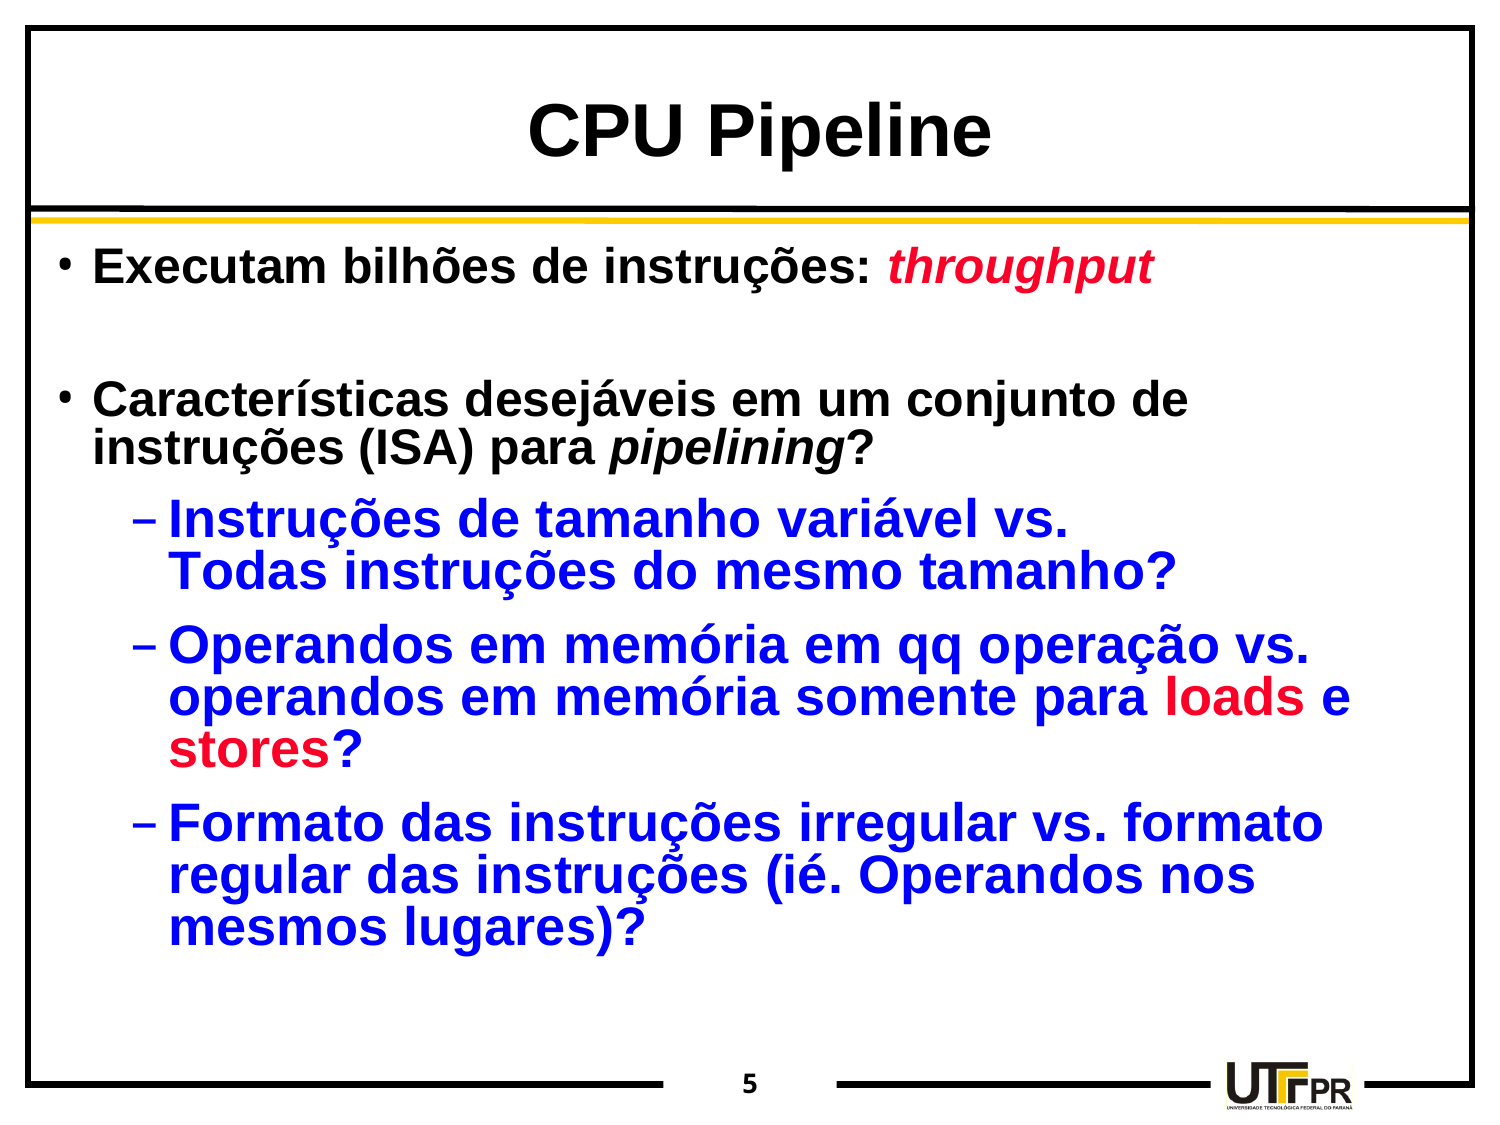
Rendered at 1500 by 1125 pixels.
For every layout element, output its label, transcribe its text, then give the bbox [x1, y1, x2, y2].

list Executam bilhões de instruções: throughput Características desejáveis em um conjunto de instruções (ISA) para pipelining? Instruções de tamanho variável vs. Todas instruções do mesmo tamanho? Operandos em memória em qq operação vs. operandos em memória somente para loads e stores? Formato das instruções irregular vs. formato regular das instruções (ié. Operandos nos mesmos lugares)? [41, 237, 1447, 1125]
title CPU Pipeline [159, 36, 1335, 225]
